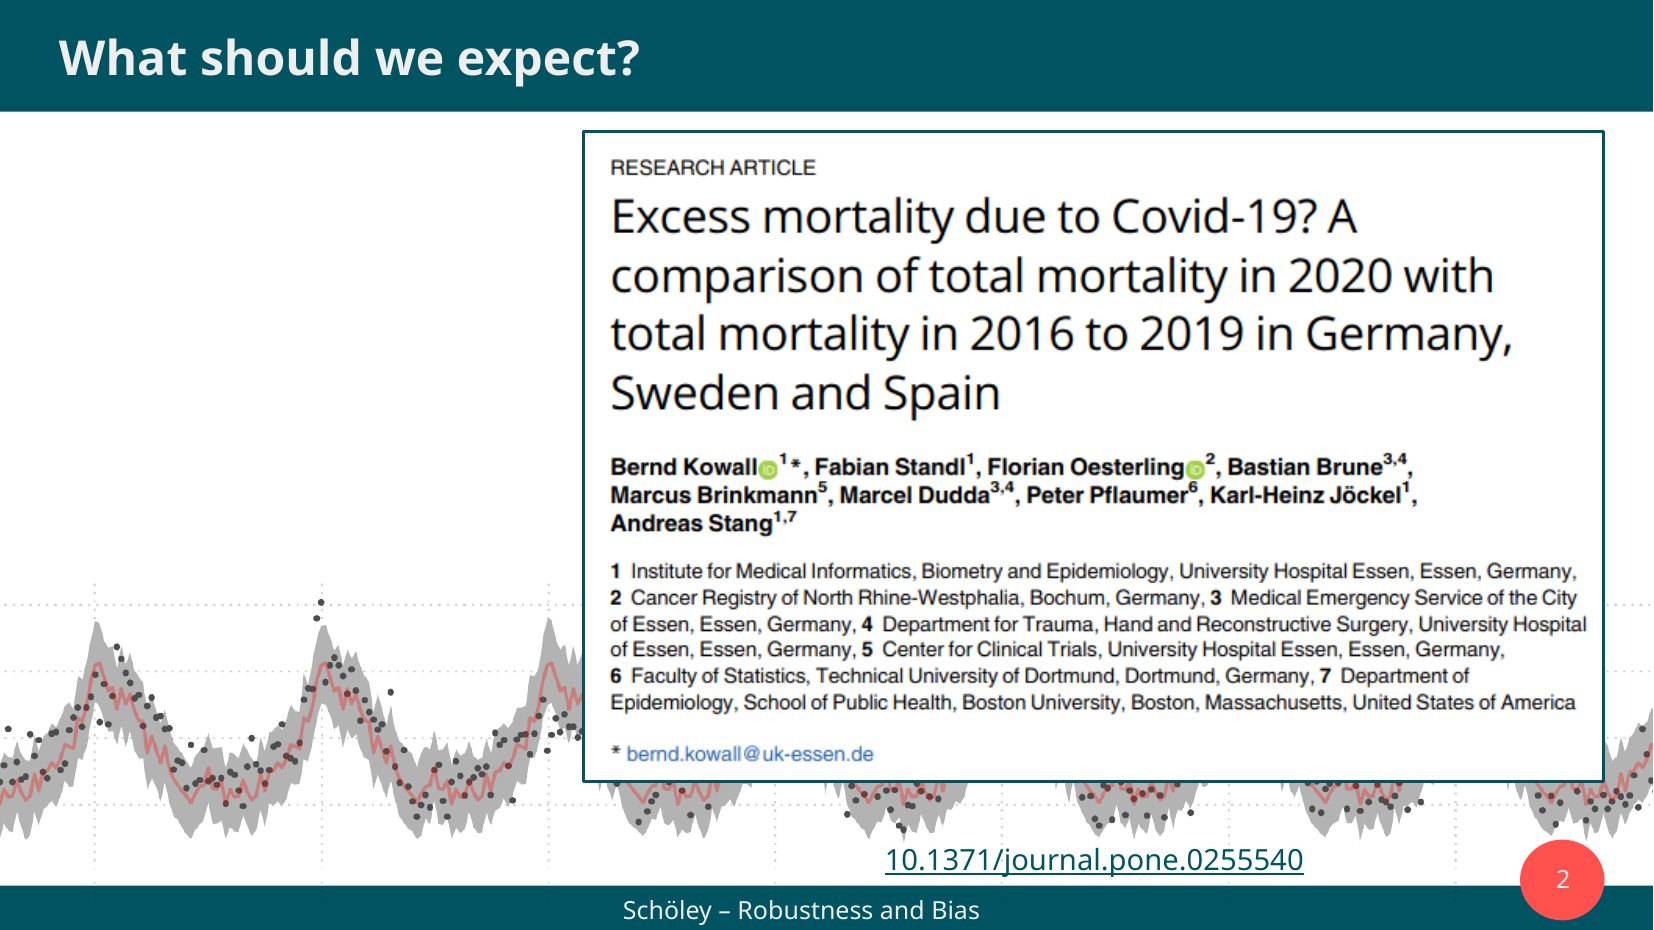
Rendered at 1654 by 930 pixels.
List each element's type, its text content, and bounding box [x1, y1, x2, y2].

title What should we expect? [58, 0, 1594, 117]
picture [0, 581, 1653, 904]
picture [585, 133, 1603, 781]
text_box 10.1371/journal.pone.0255540 [870, 831, 1516, 886]
